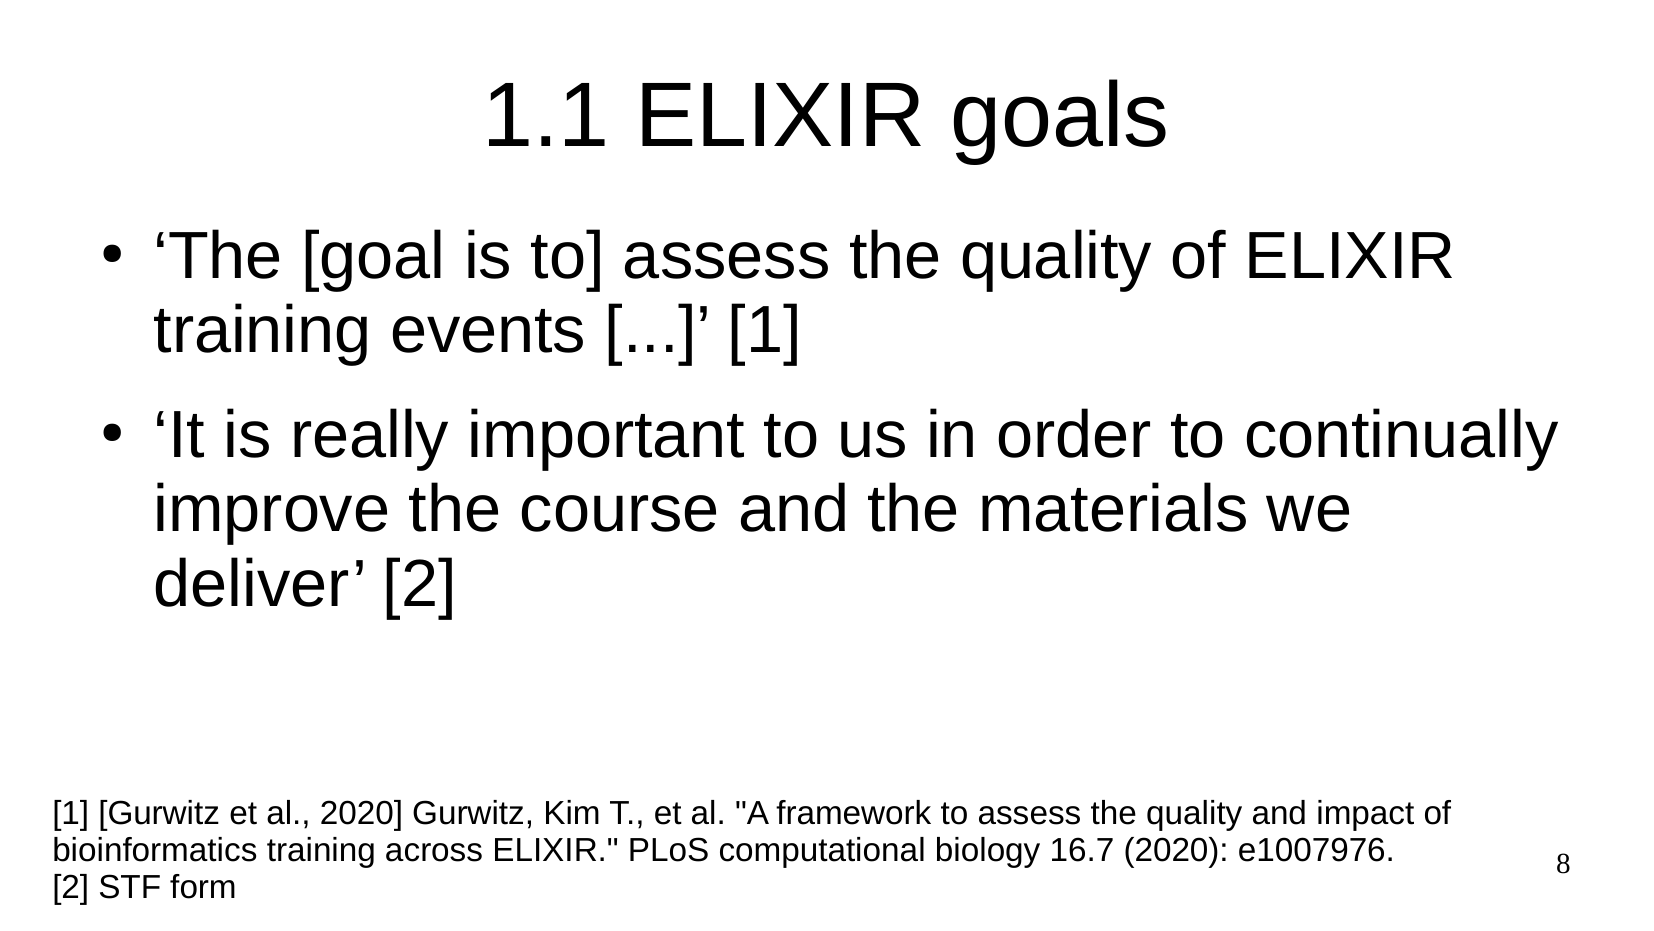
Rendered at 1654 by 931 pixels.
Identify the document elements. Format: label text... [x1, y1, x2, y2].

list ‘The [goal is to] assess the quality of ELIXIR training events [...]’ [1] ‘It is really important to us in order to continually improve the course and the materials we deliver’ [2] [82, 217, 1571, 757]
title 1.1 ELIXIR goals [82, 37, 1571, 193]
text_box [1] [Gurwitz et al., 2020] Gurwitz, Kim T., et al. "A framework to assess the quality and impact of bioinformatics training across ELIXIR." PLoS computational biology 16.7 (2020): e1007976. [2] STF form [37, 787, 1613, 919]
